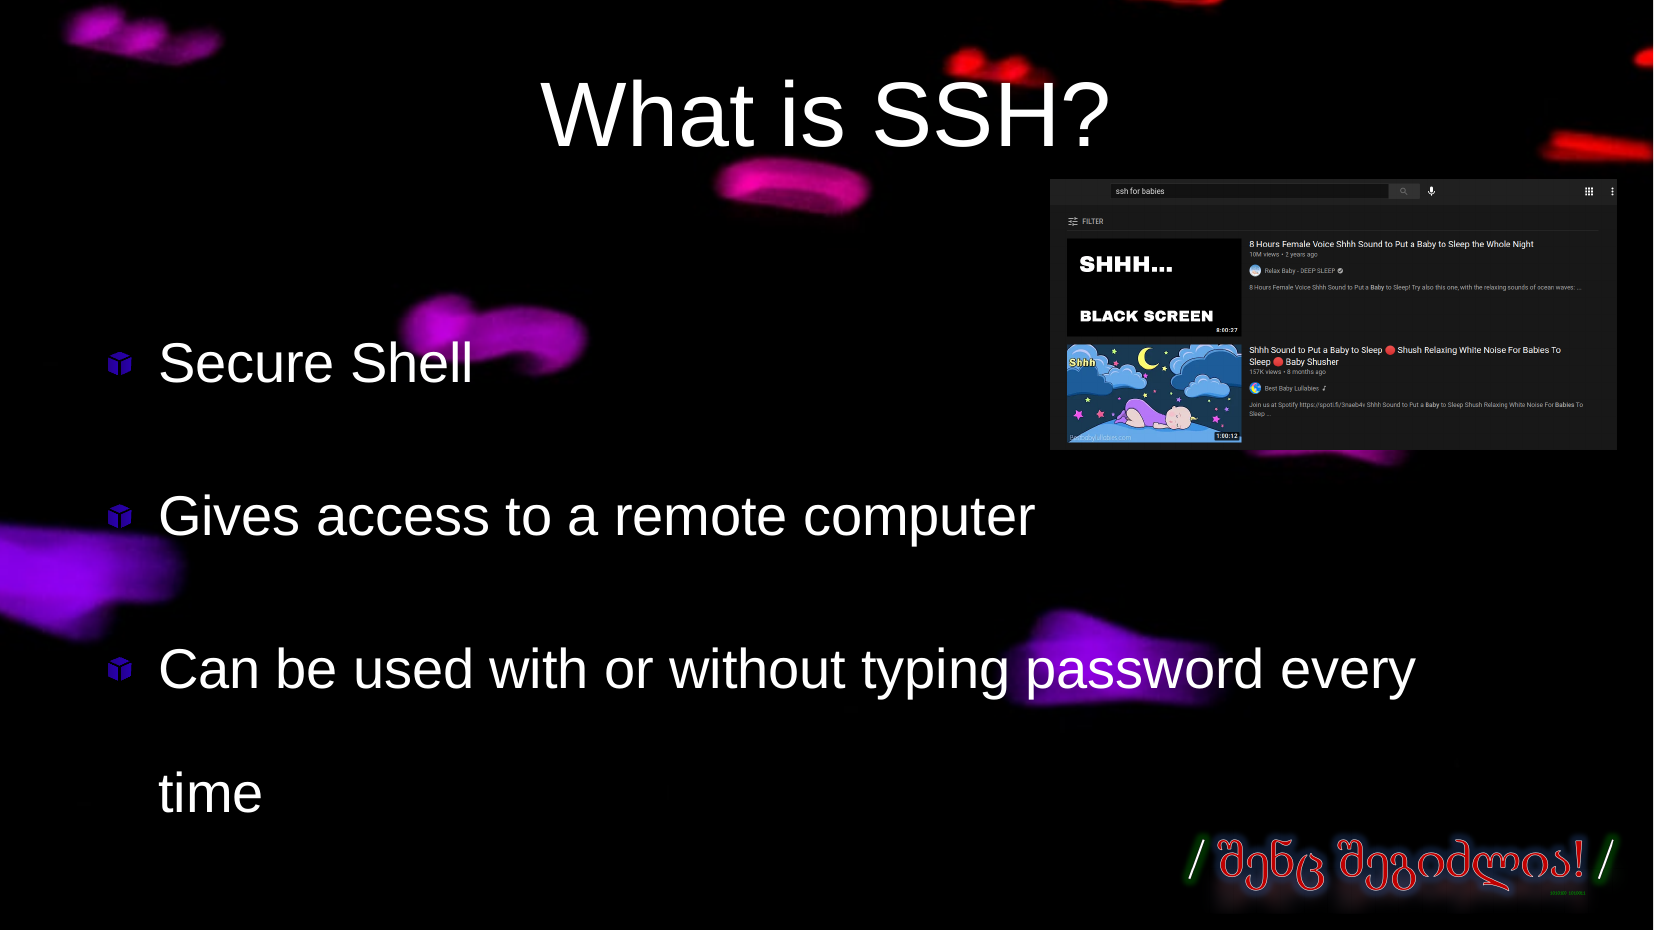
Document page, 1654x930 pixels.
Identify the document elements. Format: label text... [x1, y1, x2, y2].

picture [0, 0, 1654, 930]
list Secure Shell Gives access to a remote computer Can be used with or without typing password every time [90, 269, 1501, 826]
title What is SSH? [82, 12, 1571, 218]
